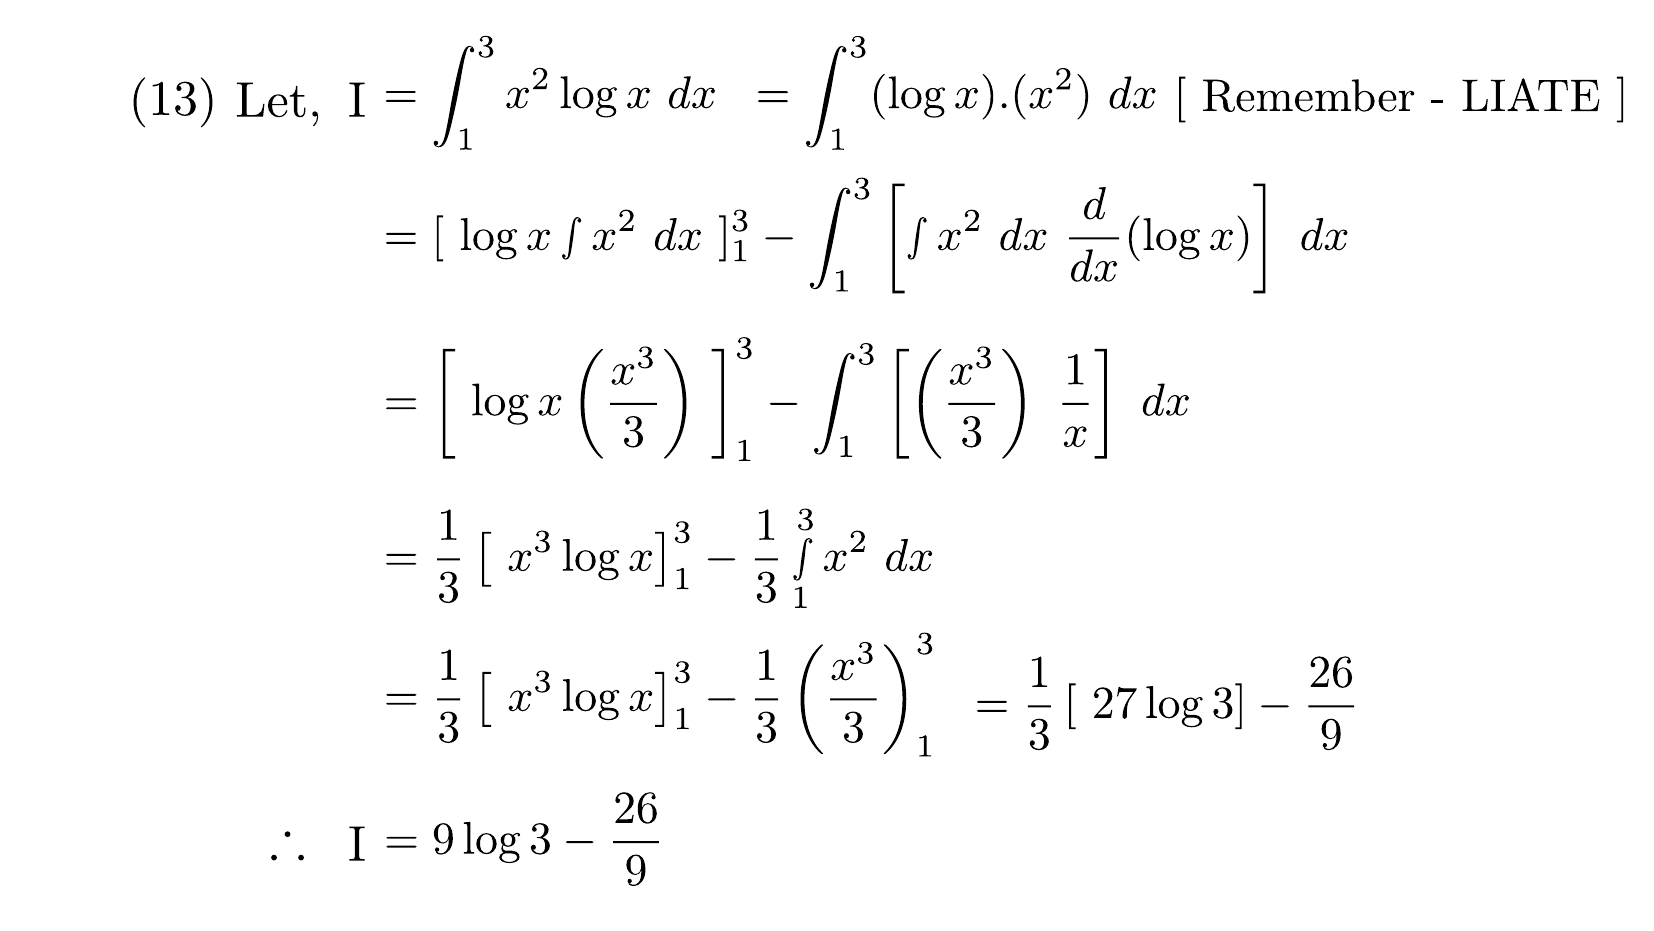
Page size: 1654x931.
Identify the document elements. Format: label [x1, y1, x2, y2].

text_box [385, 508, 933, 608]
text_box [349, 82, 365, 117]
text_box [757, 35, 1156, 150]
text_box [385, 337, 1189, 461]
text_box [271, 831, 304, 861]
text_box [236, 82, 319, 127]
text_box [385, 35, 715, 150]
text_box [385, 632, 933, 757]
text_box [1176, 76, 1624, 123]
subtitle [59, 35, 1607, 898]
text_box [385, 177, 1348, 294]
text_box [349, 826, 365, 861]
text_box [976, 656, 1355, 751]
text_box [131, 77, 213, 128]
text_box [385, 792, 659, 887]
